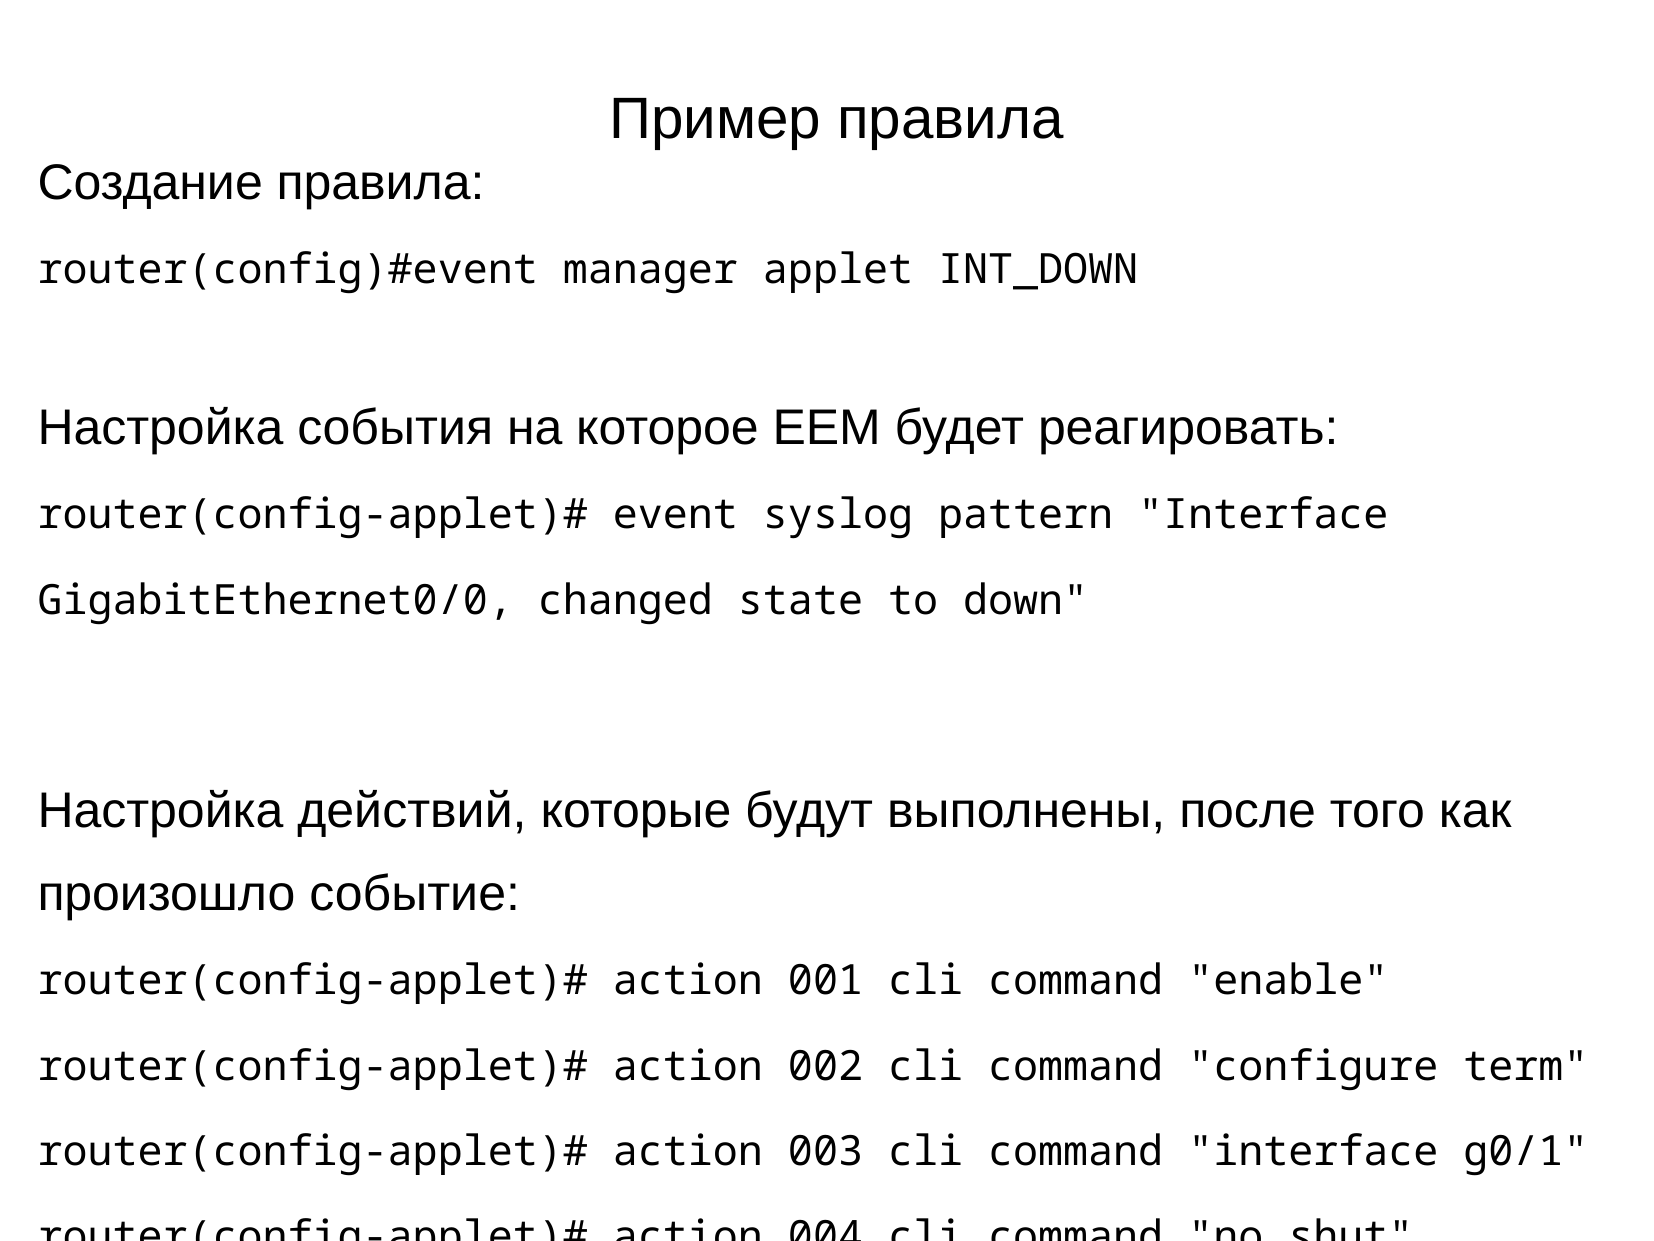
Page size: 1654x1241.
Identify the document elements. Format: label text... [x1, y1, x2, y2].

title Пример правила [82, 49, 1571, 188]
subtitle Создание правила: router(config)#event manager applet INT_DOWN Настройка события на которое EEM будет реагировать: router(config-applet)# event syslog pattern "Interface GigabitEthernet0/0, changed state to down" Настройка действий, которые будут выполнены, после того как произошло событие: router(config-applet)# action 001 cli command "enable" router(config-applet)# action 002 cli command "configure term" router(config-applet)# action 003 cli command "interface g0/1" router(config-applet)# action 004 cli command "no shut" [37, 247, 1601, 1143]
